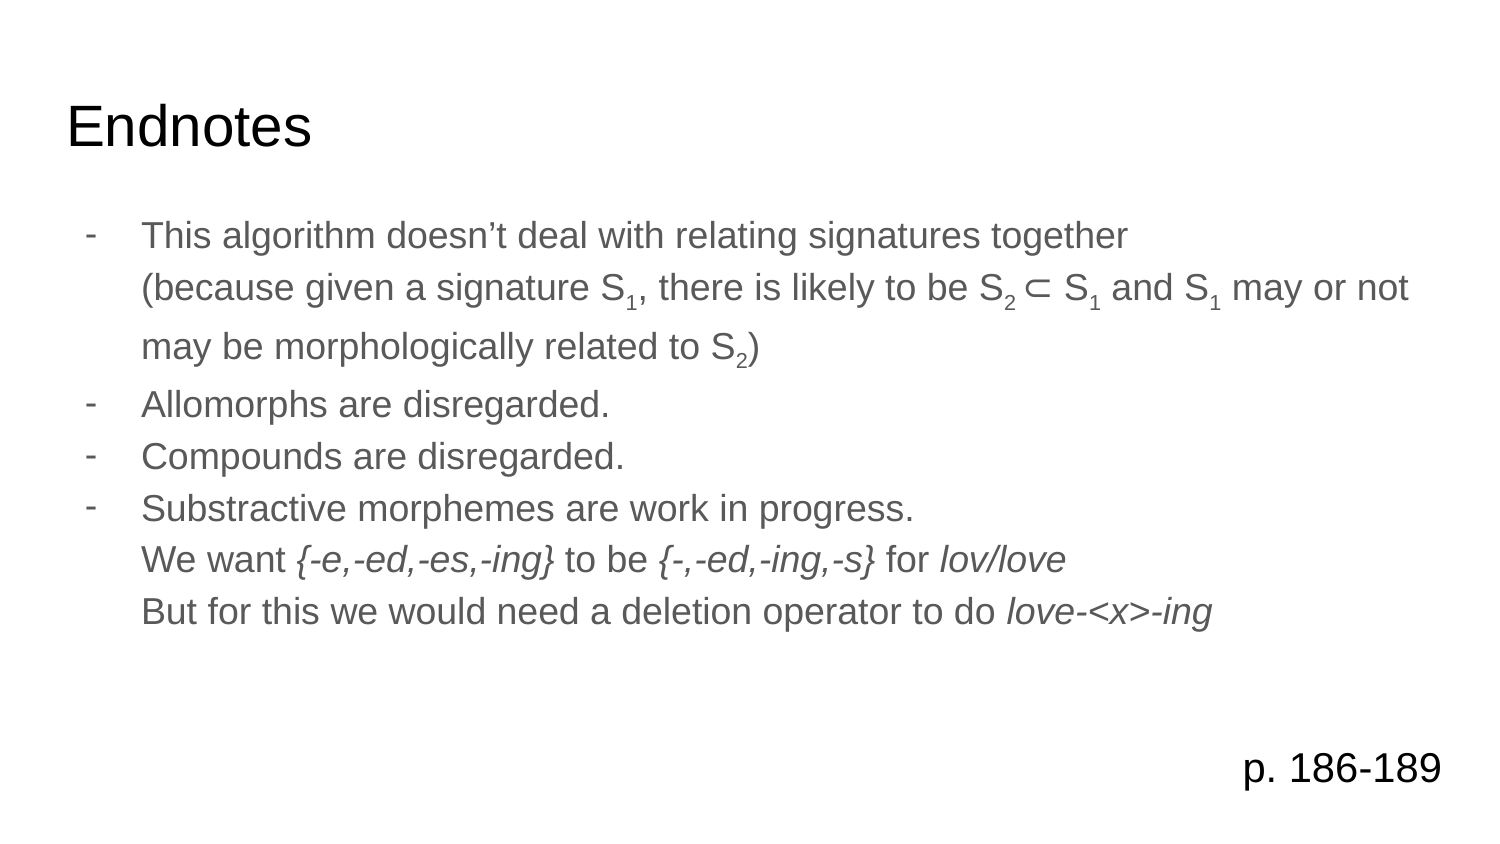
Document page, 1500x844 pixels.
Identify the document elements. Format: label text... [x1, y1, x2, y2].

title Endnotes [51, 72, 1449, 167]
title p. 186-189 [1069, 711, 1458, 806]
list This algorithm doesn’t deal with relating signatures together (because given a signature S1, there is likely to be S2 ⊂ S1 and S1 may or not may be morphologically related to S2) Allomorphs are disregarded. Compounds are disregarded. Substractive morphemes are work in progress. We want {-e,-ed,-es,-ing} to be {-,-ed,-ing,-s} for lov/love But for this we would need a deletion operator to do love-<x>-ing [51, 189, 1449, 750]
